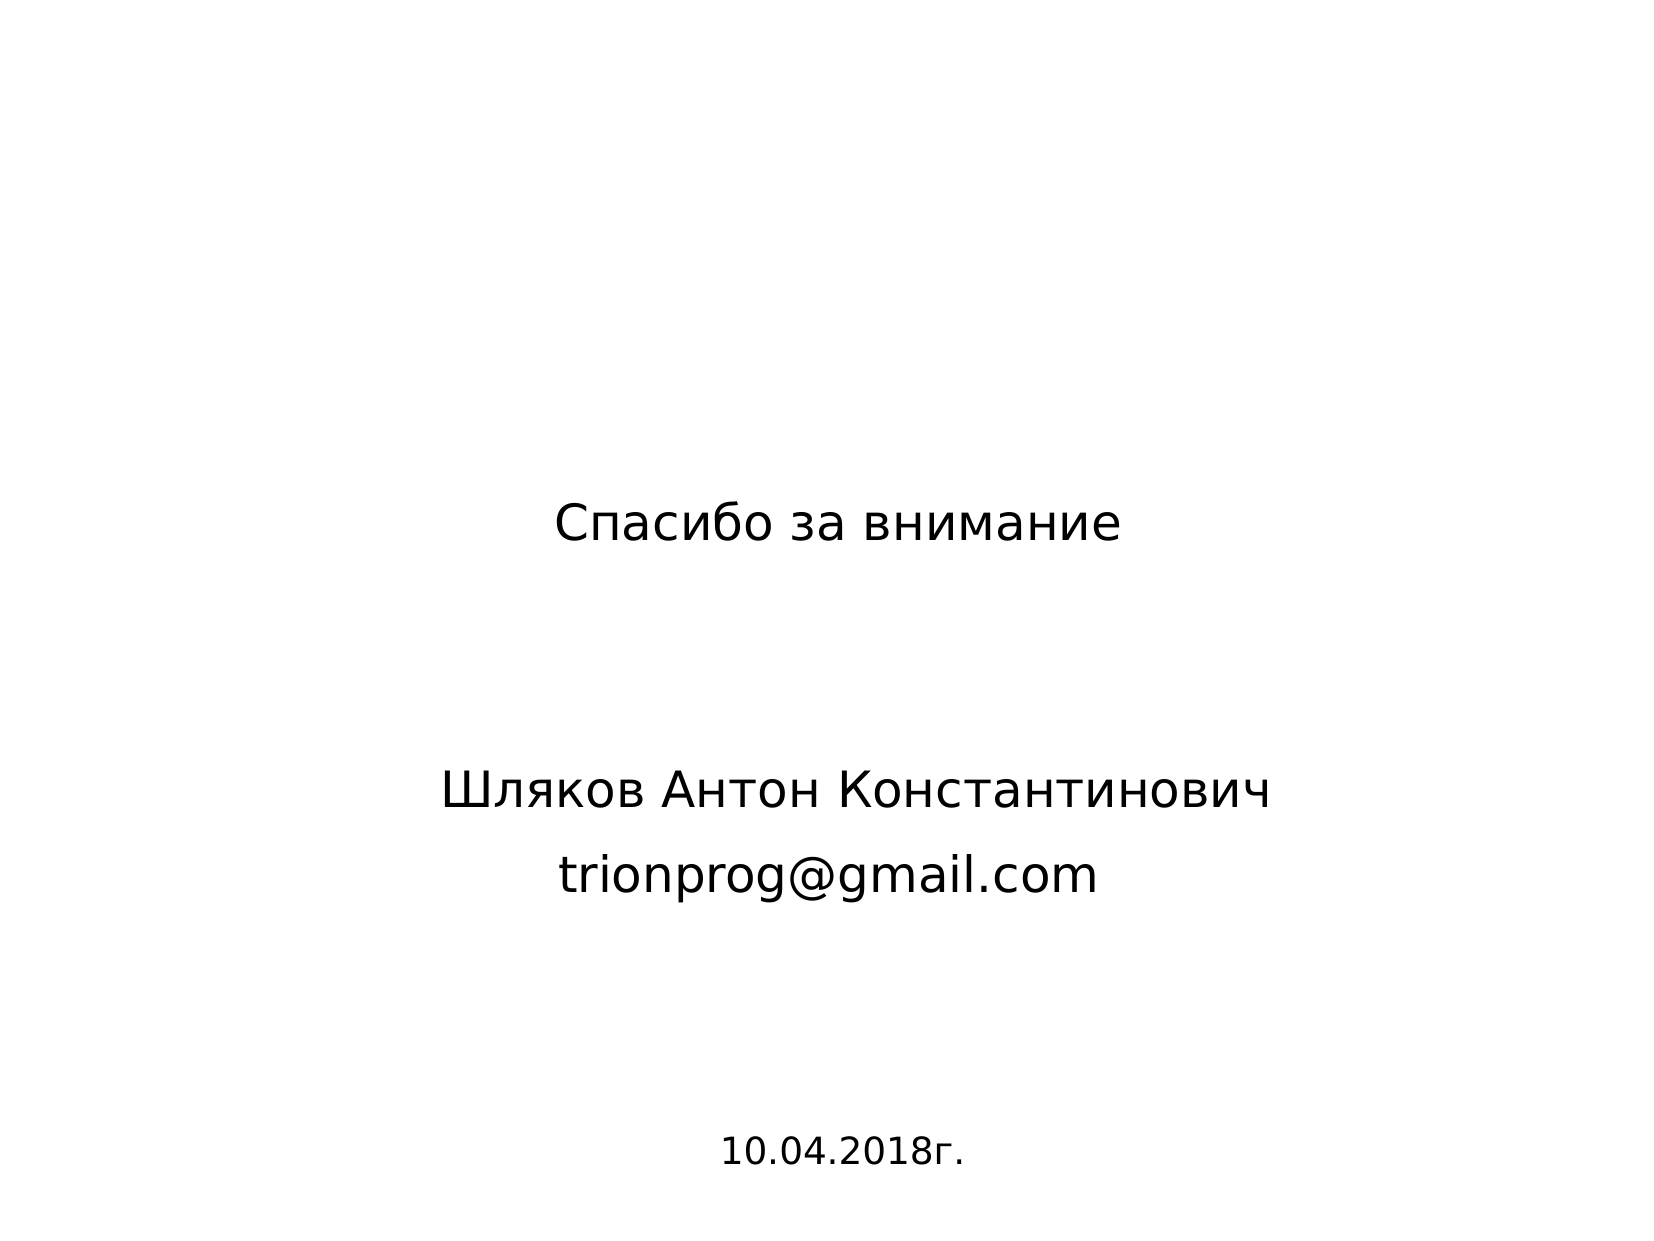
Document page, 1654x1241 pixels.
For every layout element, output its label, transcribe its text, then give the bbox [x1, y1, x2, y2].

text_box trionprog@gmail.com [543, 838, 1115, 934]
text_box Спасибо за внимание [259, 486, 1418, 560]
text_box Шляков Антон Константинович [425, 753, 1288, 828]
text_box 10.04.2018г. [704, 1122, 981, 1181]
